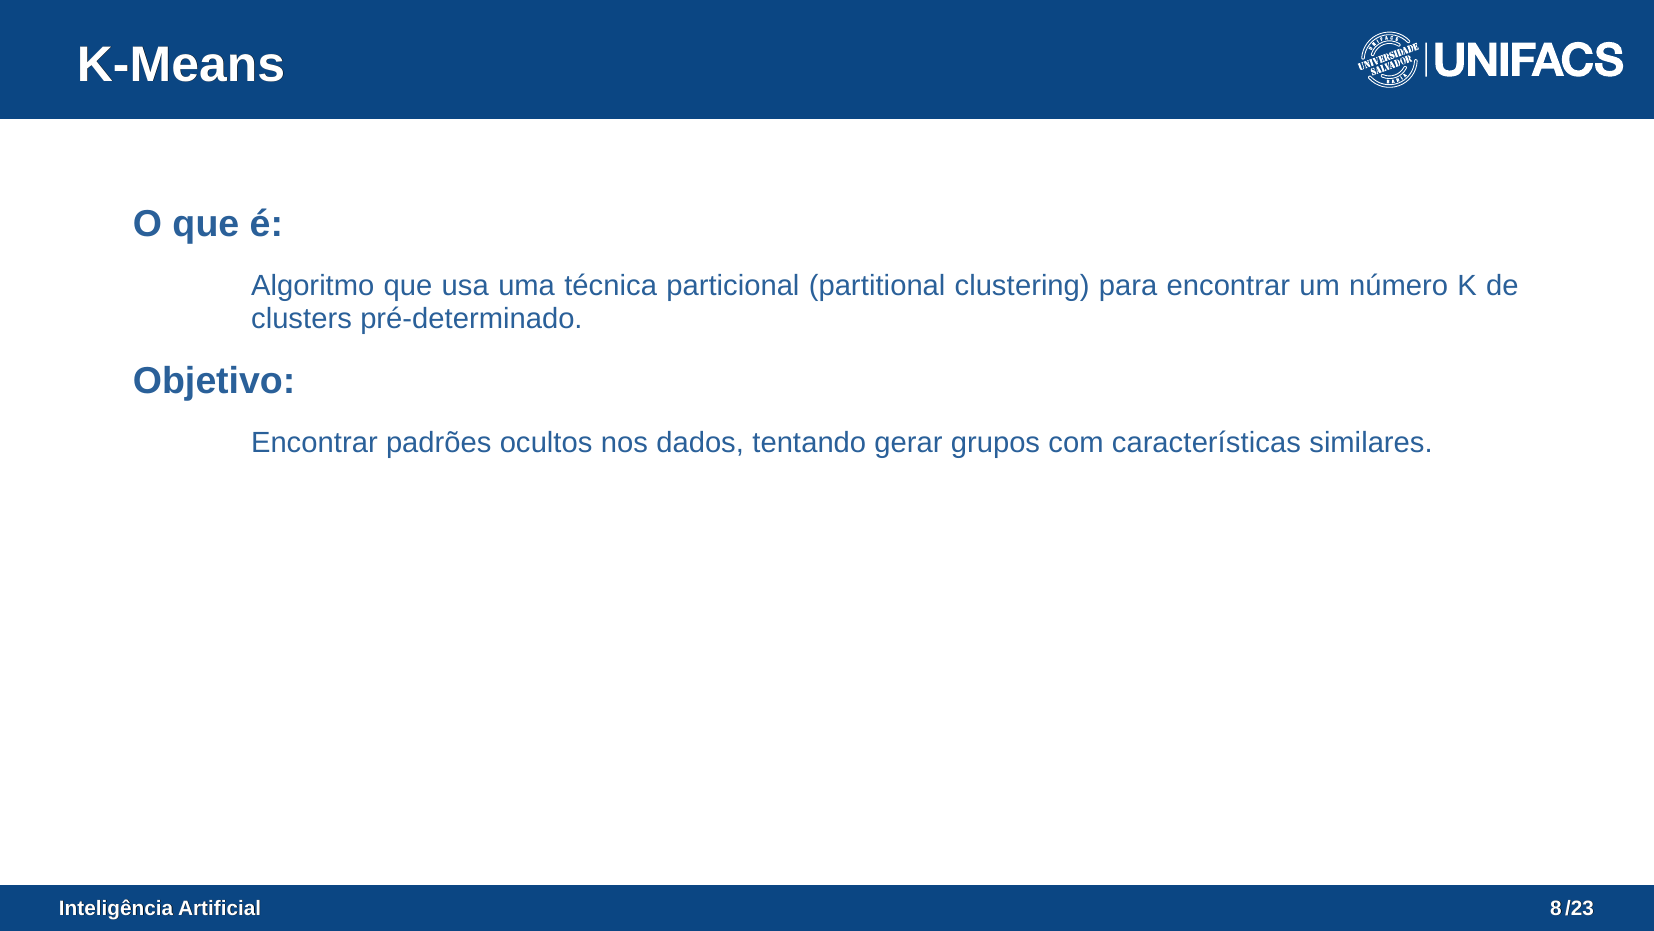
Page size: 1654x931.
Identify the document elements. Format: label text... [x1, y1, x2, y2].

text_box O que é: Algoritmo que usa uma técnica particional (partitional clustering) para encontrar um número K de clusters pré-determinado. Objetivo: Encontrar padrões ocultos nos dados, tentando gerar grupos com características similares. [118, 194, 1536, 502]
text_box K-Means [76, 7, 1241, 120]
